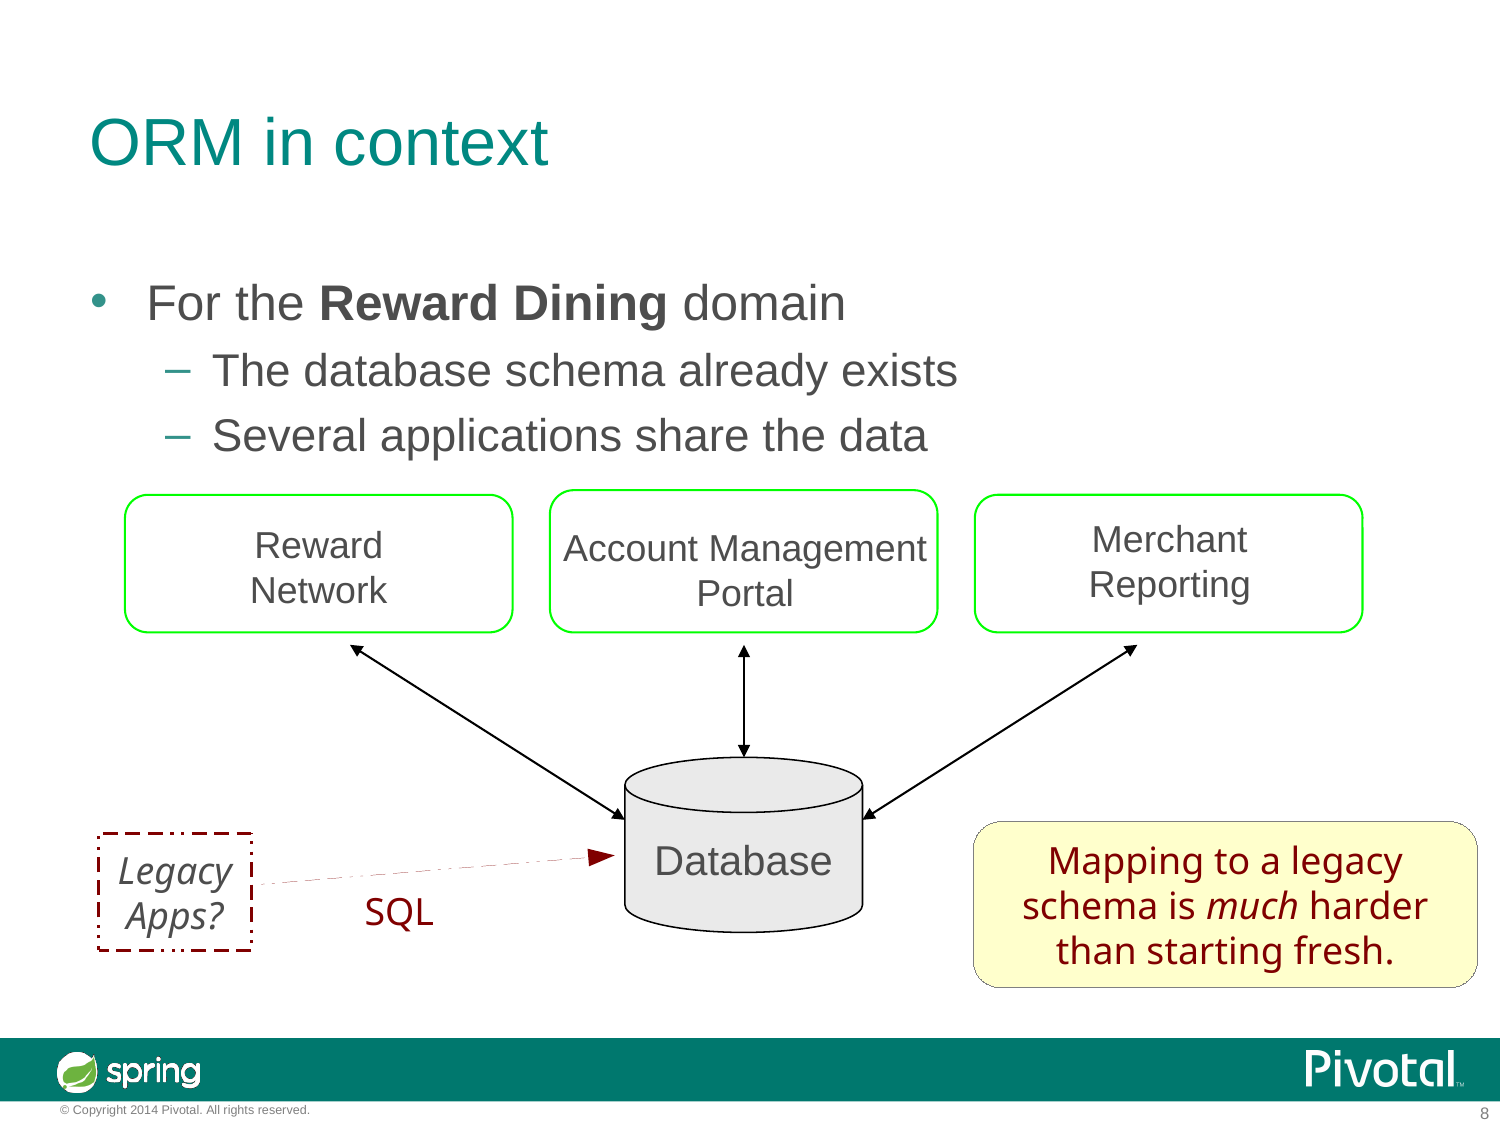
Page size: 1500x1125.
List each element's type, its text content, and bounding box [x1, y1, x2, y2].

text_box Account Management Portal [540, 516, 950, 622]
title ORM in context [75, 45, 1426, 233]
text_box Mapping to a legacy schema is much harder than starting fresh. [973, 821, 1478, 988]
list For the Reward Dining domain The database schema already exists Several applications share the data [75, 262, 1426, 1005]
picture [1306, 1050, 1464, 1087]
text_box Legacy Apps? [98, 833, 252, 951]
picture [32, 1041, 210, 1103]
text_box Merchant Reporting [974, 507, 1365, 613]
text_box Reward Network [166, 513, 471, 619]
text_box Database [624, 757, 863, 933]
text_box SQL [349, 880, 456, 958]
